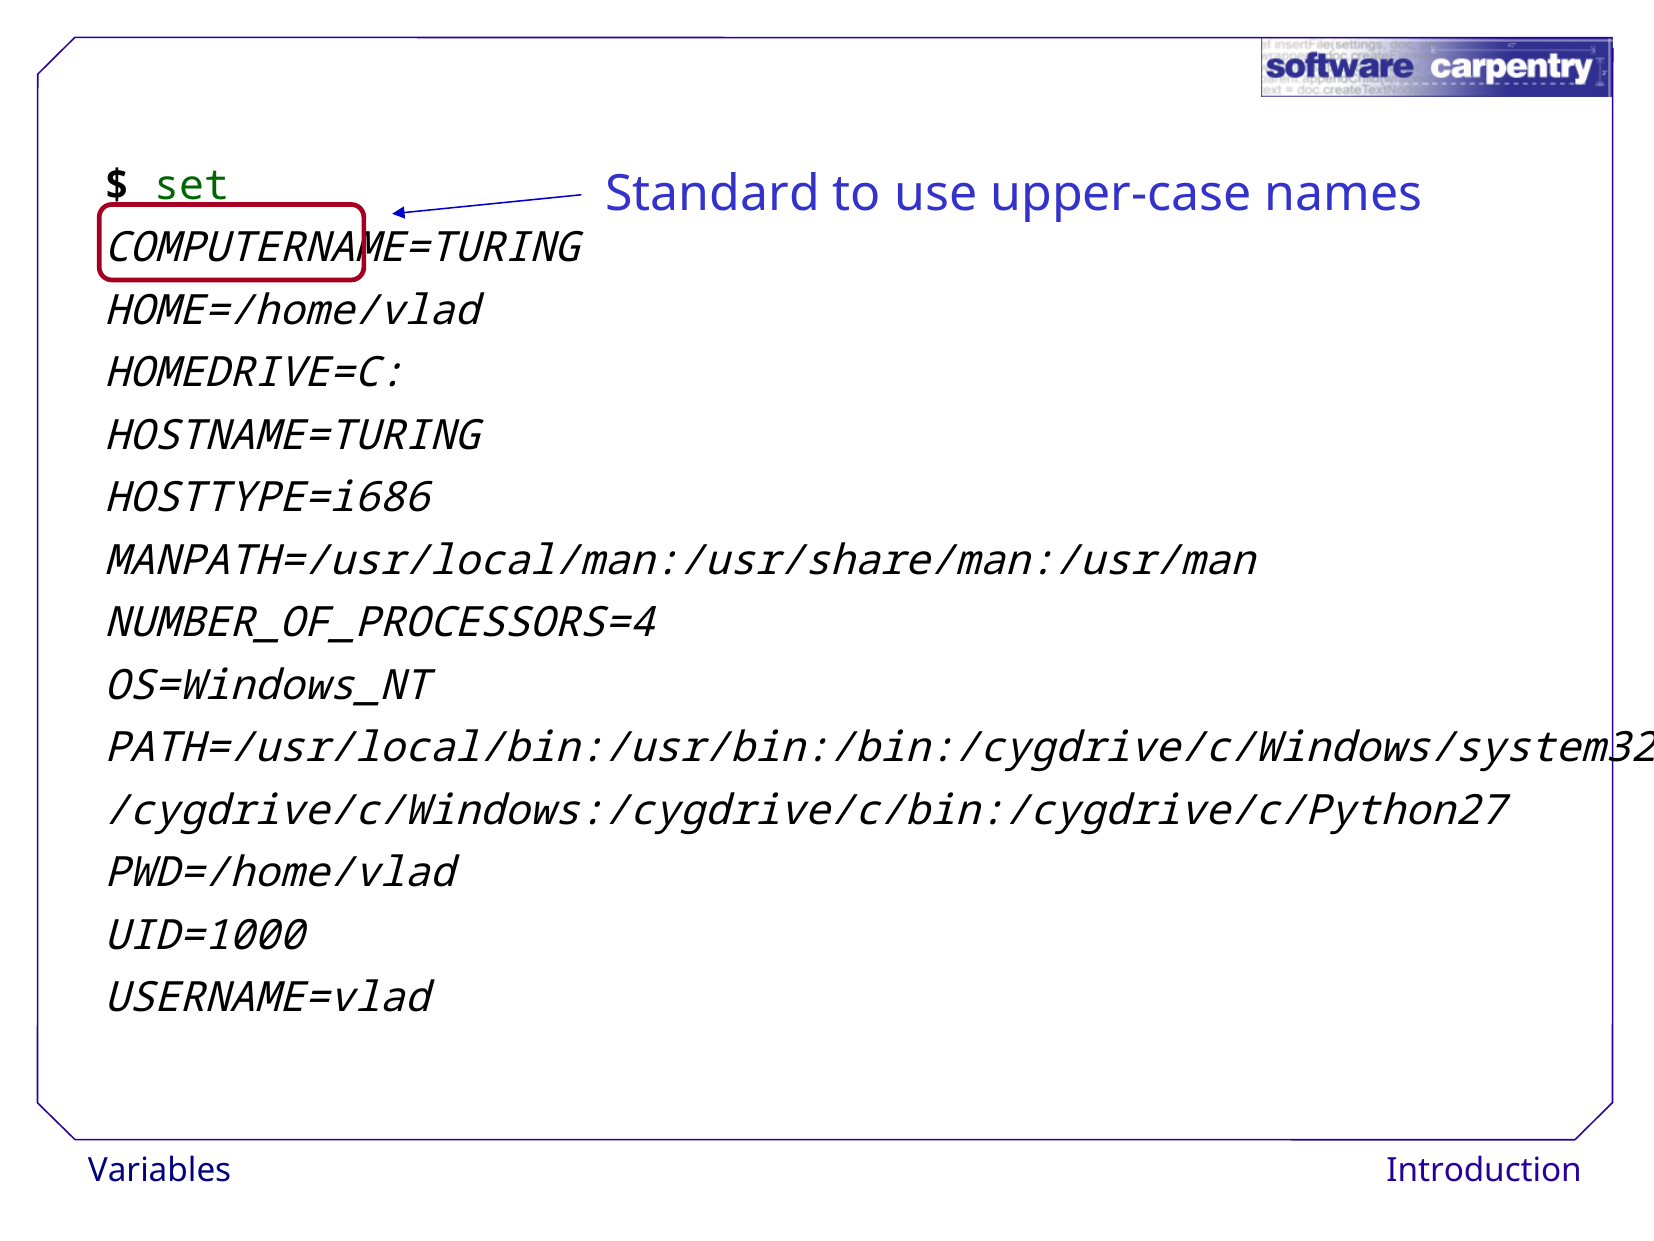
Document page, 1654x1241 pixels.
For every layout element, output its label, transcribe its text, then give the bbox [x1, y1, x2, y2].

picture [1261, 39, 1613, 97]
text_box $ set COMPUTERNAME=TURING HOME=/home/vlad HOMEDRIVE=C: HOSTNAME=TURING HOSTTYPE=i686 MANPATH=/usr/local/man:/usr/share/man:/usr/man NUMBER_OF_PROCESSORS=4 OS=Windows_NT PATH=/usr/local/bin:/usr/bin:/bin:/cygdrive/c/Windows/system32: /cygdrive/c/Windows:/cygdrive/c/bin:/cygdrive/c/Python27 PWD=/home/vlad UID=1000 USERNAME=vlad [89, 137, 1512, 1036]
text_box Standard to use upper-case names [590, 137, 1423, 299]
